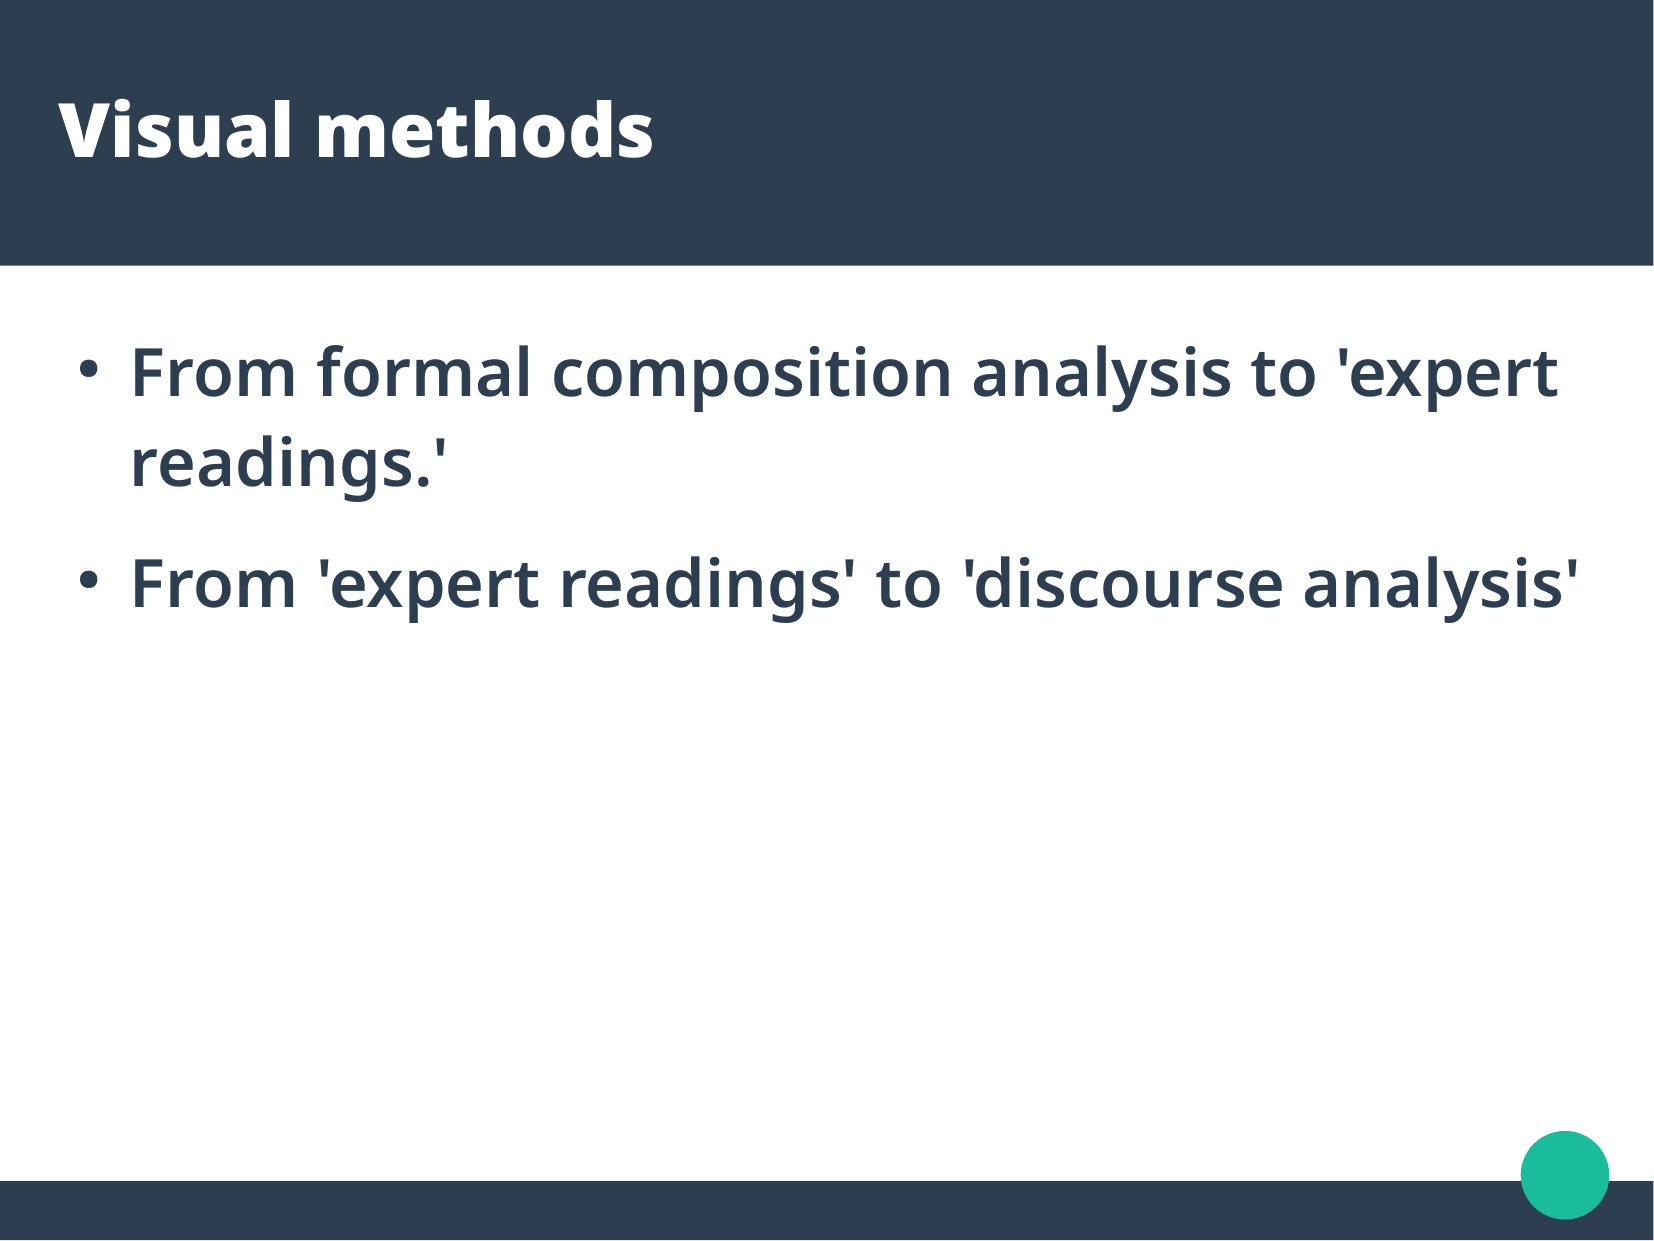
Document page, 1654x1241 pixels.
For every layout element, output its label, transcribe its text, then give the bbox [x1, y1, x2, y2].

title Visual methods [59, 49, 1595, 207]
list From formal composition analysis to 'expert readings.' From 'expert readings' to 'discourse analysis' [59, 324, 1595, 1152]
